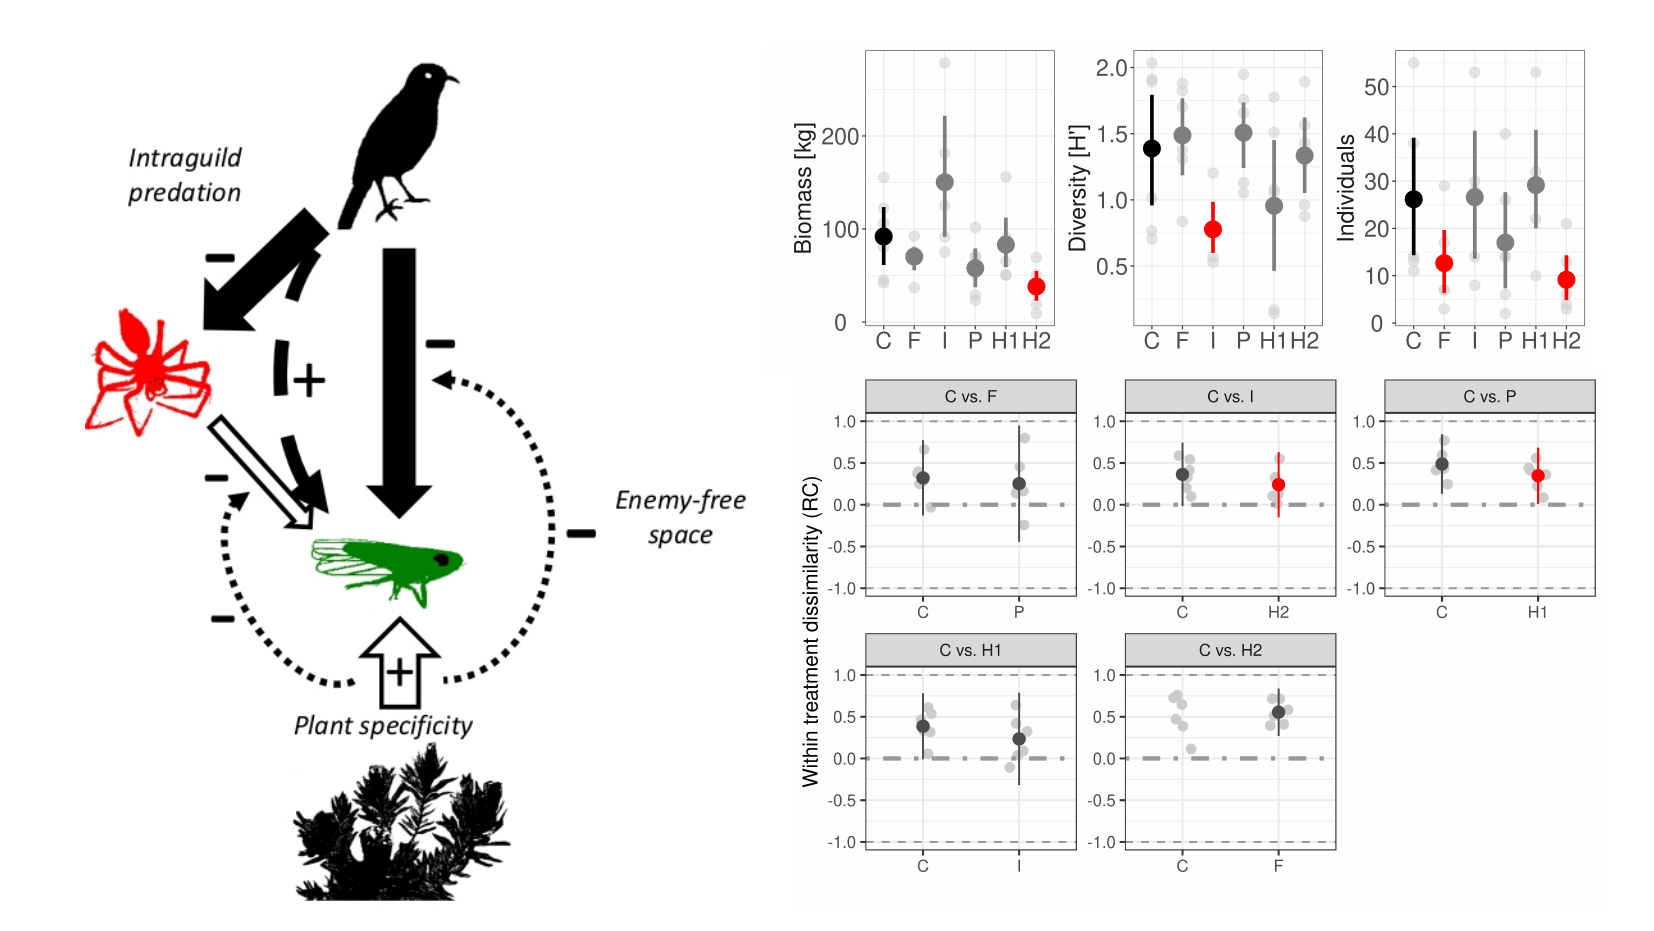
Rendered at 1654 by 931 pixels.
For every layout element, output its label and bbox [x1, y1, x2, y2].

picture [85, 44, 1606, 916]
